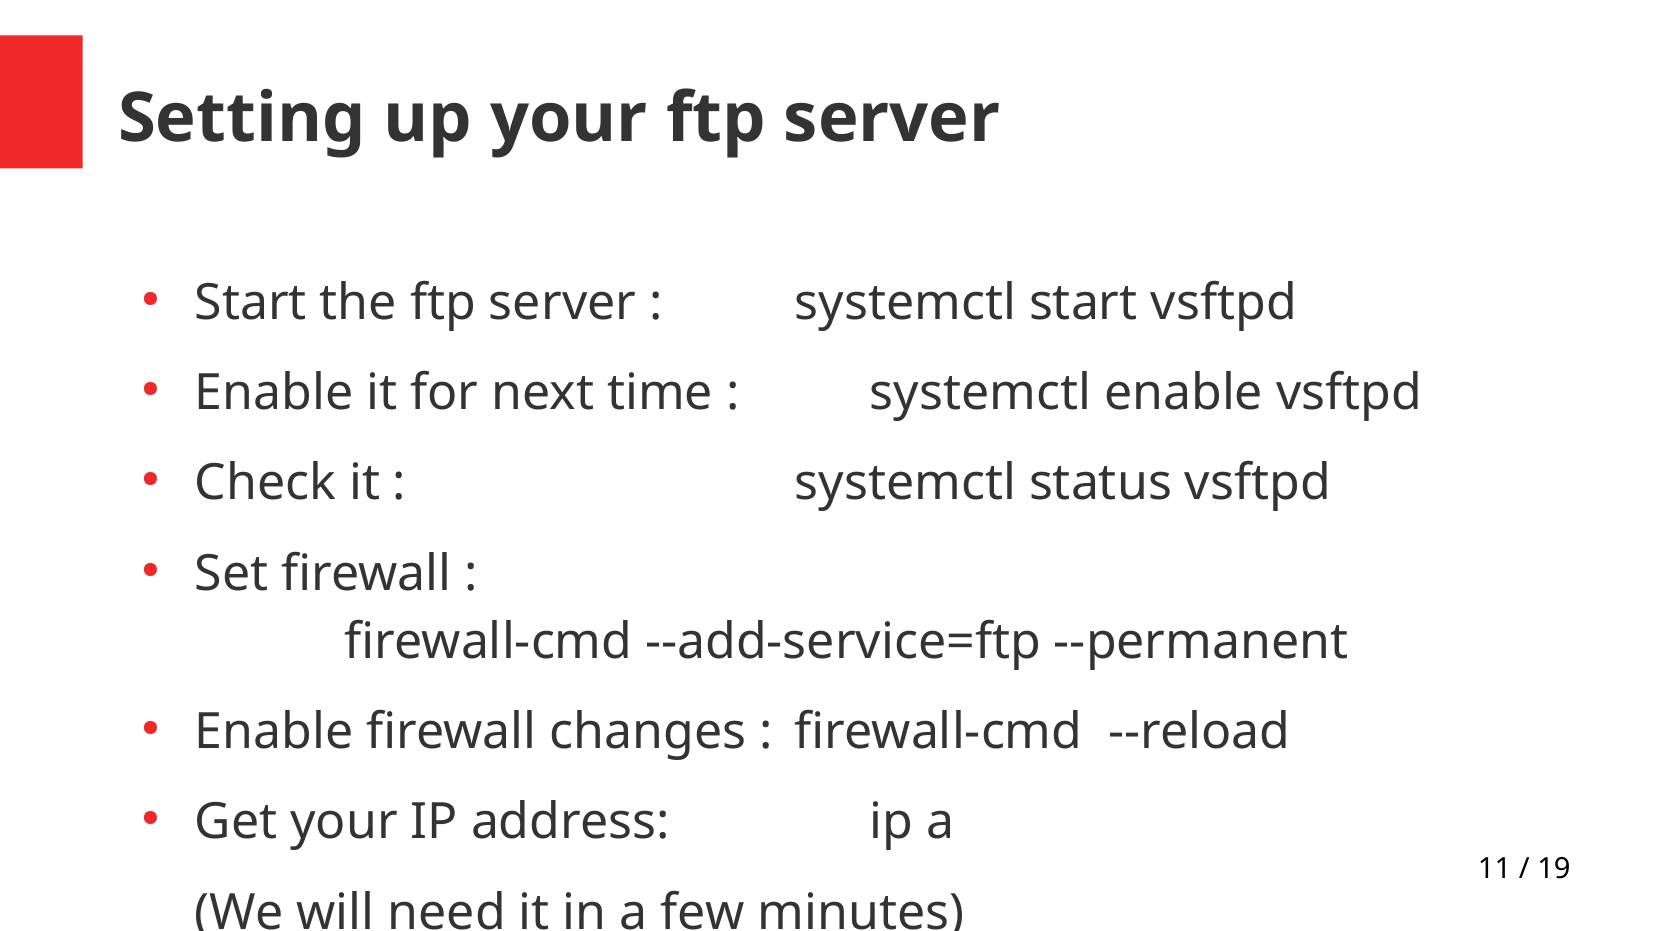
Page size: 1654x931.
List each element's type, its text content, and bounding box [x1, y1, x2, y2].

title Setting up your ftp server [118, 37, 1571, 193]
list Start the ftp server : systemctl start vsftpd Enable it for next time : systemctl enable vsftpd Check it : systemctl status vsftpd Set firewall : firewall-cmd --add-service=ftp --permanent Enable firewall changes : firewall-cmd --reload Get your IP address: ip a (We will need it in a few minutes) [124, 265, 1542, 806]
